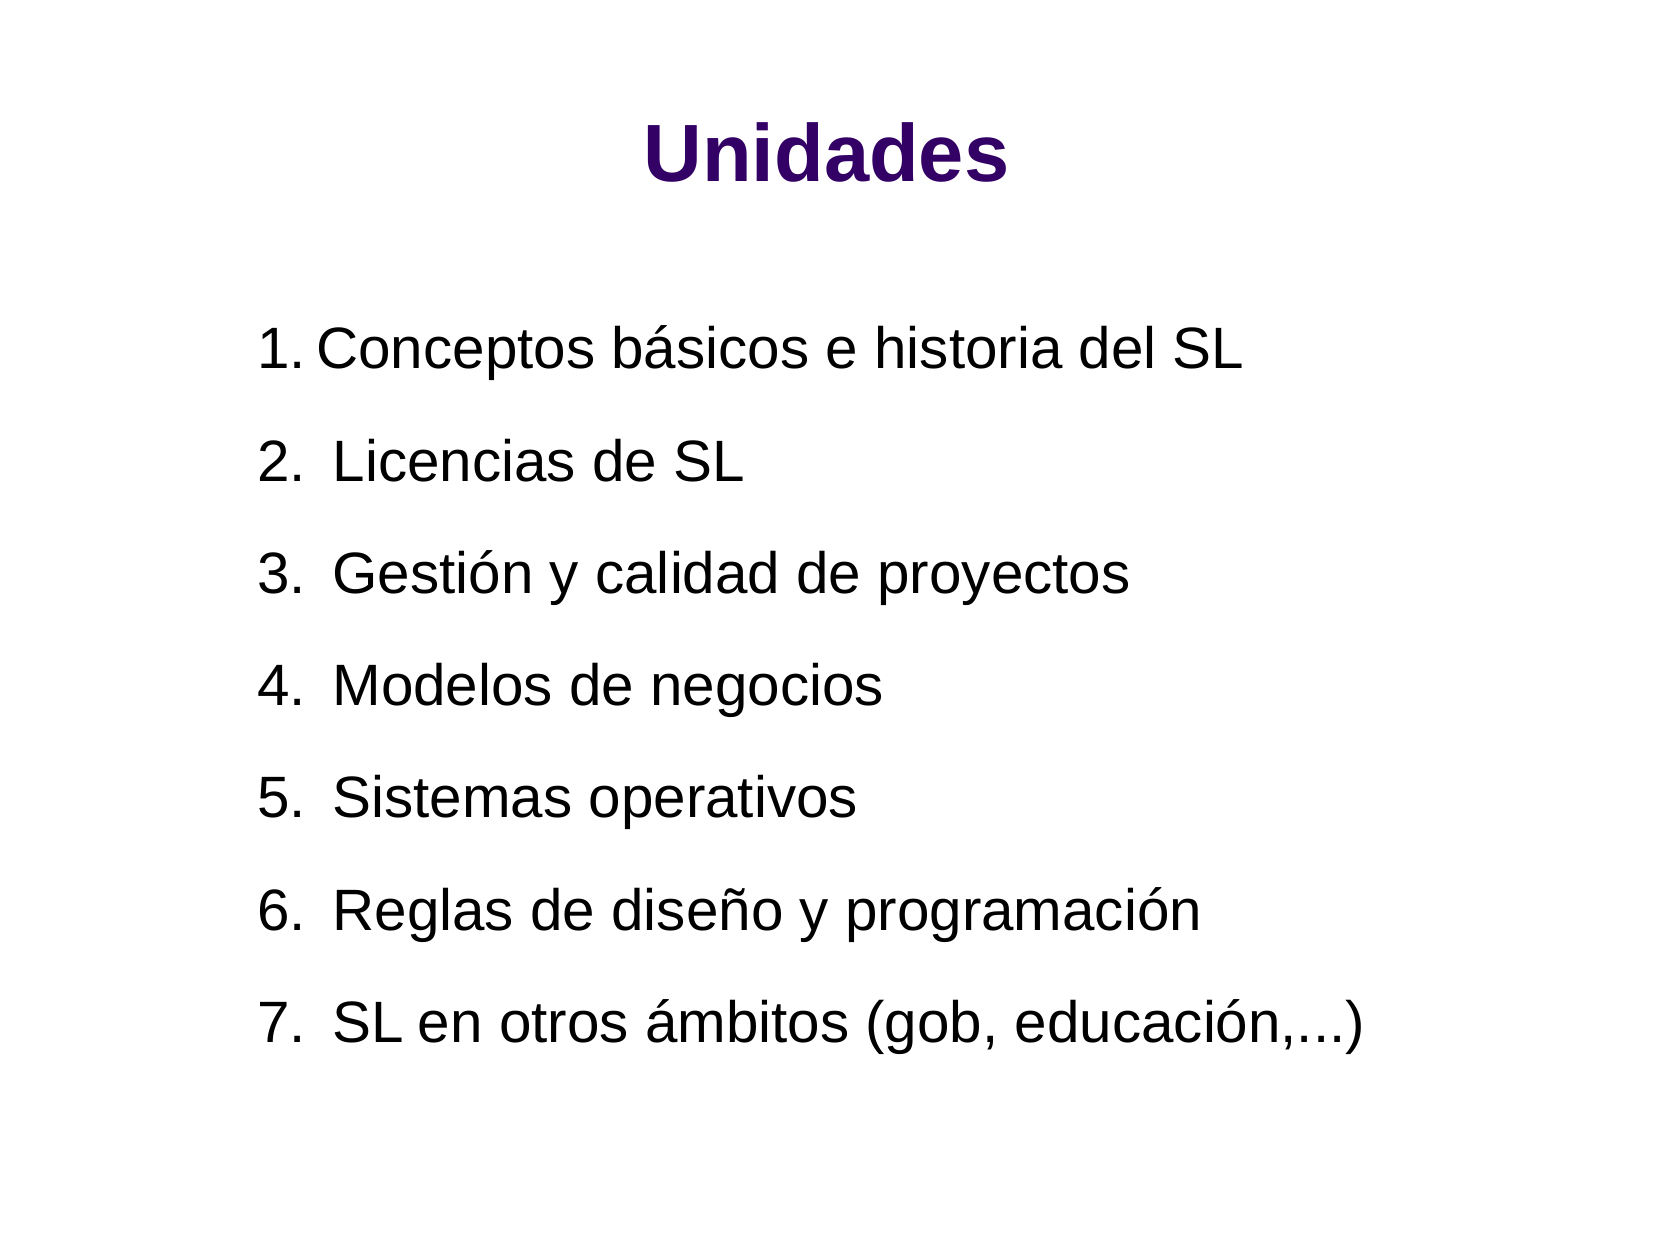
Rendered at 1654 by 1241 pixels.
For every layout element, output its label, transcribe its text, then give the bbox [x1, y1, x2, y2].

subtitle Conceptos básicos e historia del SL Licencias de SL Gestión y calidad de proyectos Modelos de negocios Sistemas operativos Reglas de diseño y programación SL en otros ámbitos (gob, educación,...) [212, 283, 1418, 1088]
title Unidades [82, 49, 1571, 257]
